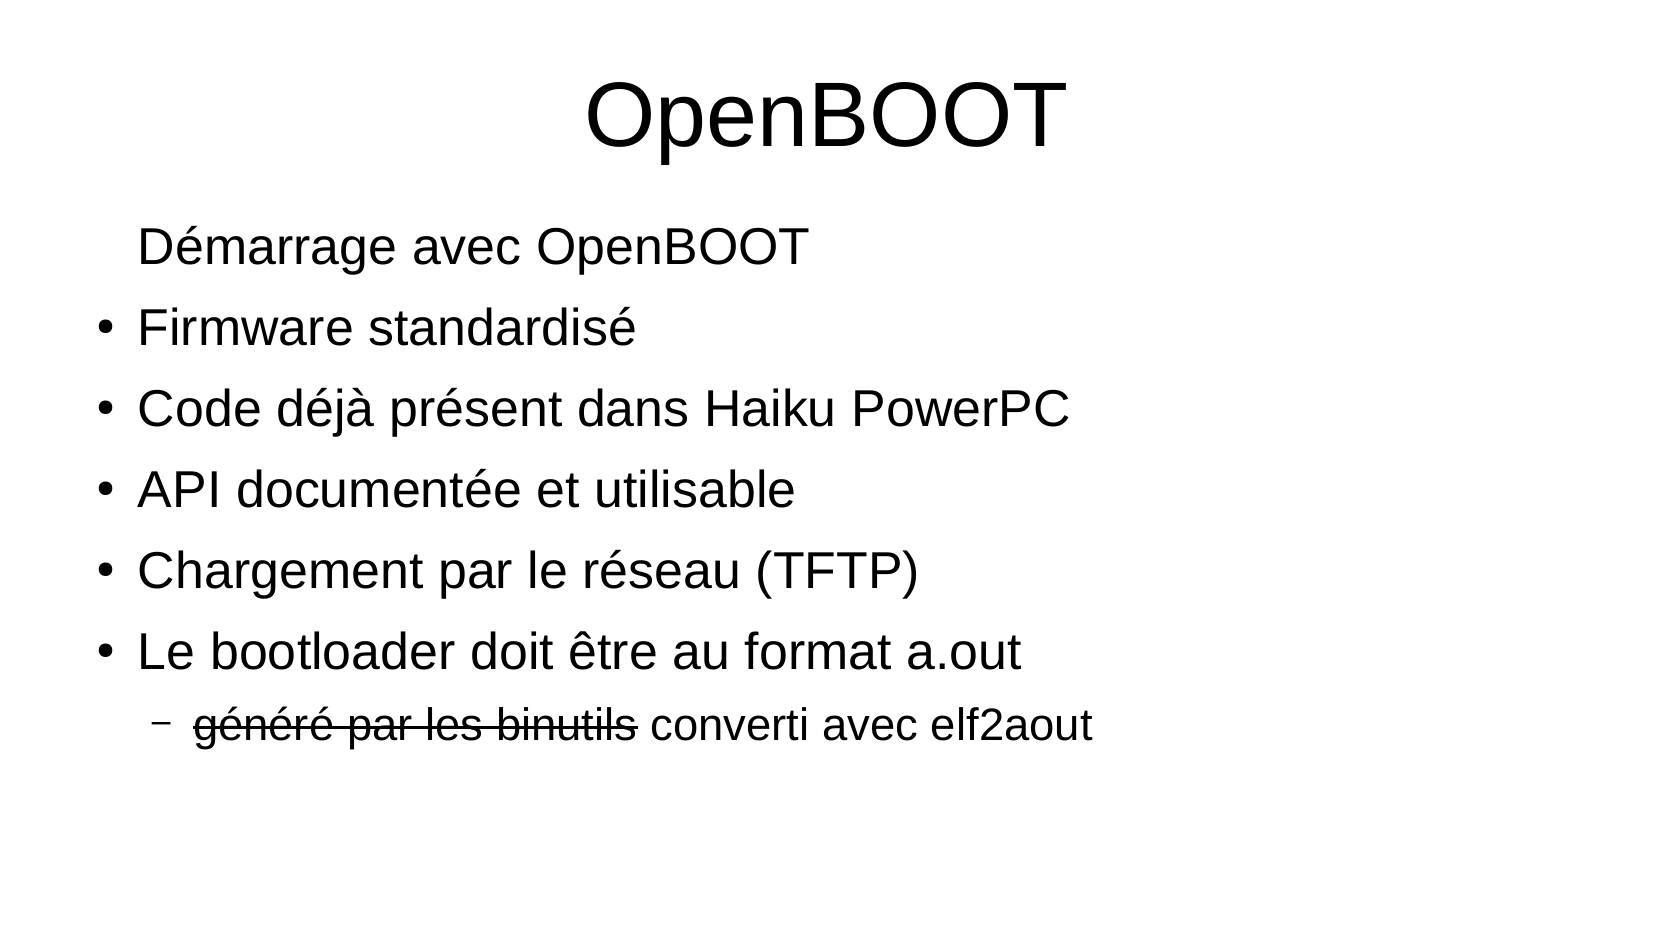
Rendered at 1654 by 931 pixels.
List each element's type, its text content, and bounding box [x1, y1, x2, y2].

title OpenBOOT [82, 37, 1571, 193]
list Démarrage avec OpenBOOT Firmware standardisé Code déjà présent dans Haiku PowerPC API documentée et utilisable Chargement par le réseau (TFTP) Le bootloader doit être au format a.out généré par les binutils converti avec elf2aout [82, 217, 1571, 758]
